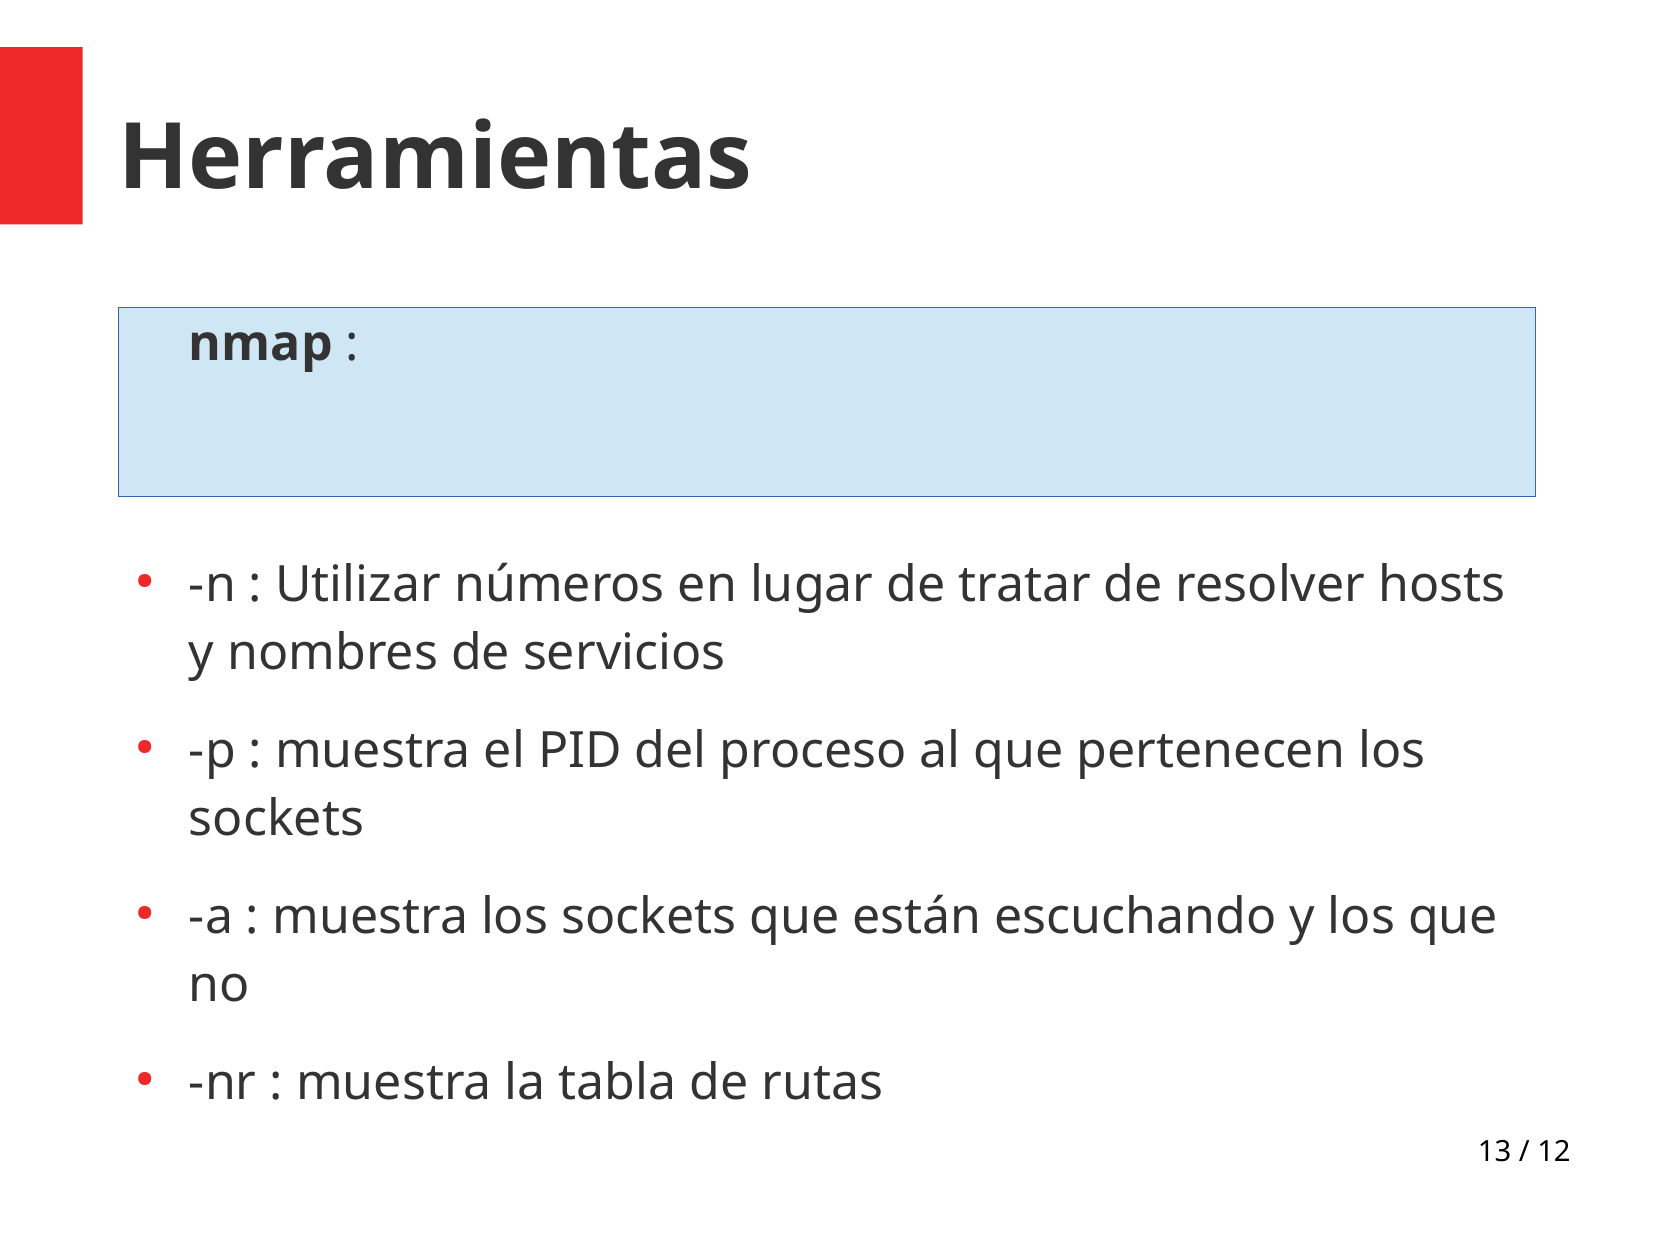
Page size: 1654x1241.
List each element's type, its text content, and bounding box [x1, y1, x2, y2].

list -n : Utilizar números en lugar de tratar de resolver hosts y nombres de servicios -p : muestra el PID del proceso al que pertenecen los sockets -a : muestra los sockets que están escuchando y los que no -nr : muestra la tabla de rutas [118, 547, 1536, 1016]
list nmap : [118, 307, 1536, 497]
title Herramientas [118, 49, 1571, 257]
